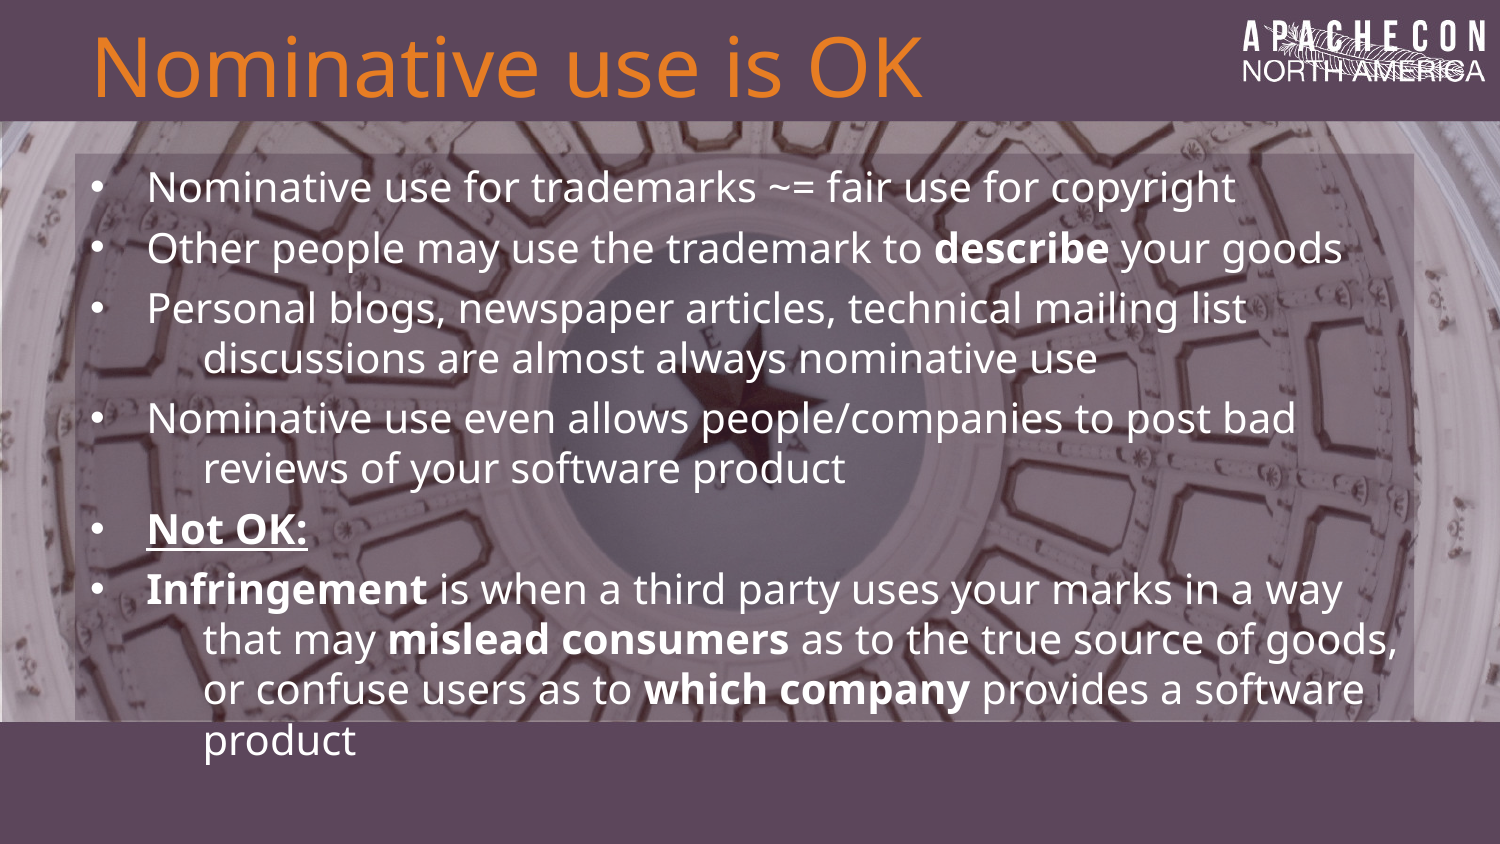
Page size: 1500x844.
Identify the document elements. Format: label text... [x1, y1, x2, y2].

text_box Nominative use is OK [75, 6, 1116, 107]
picture [0, 0, 1500, 844]
text_box Nominative use for trademarks ~= fair use for copyright Other people may use the trademark to describe your goods Personal blogs, newspaper articles, technical mailing list discussions are almost always nominative use Nominative use even allows people/companies to post bad reviews of your software product Not OK: Infringement is when a third party uses your marks in a way that may mislead consumers as to the true source of goods, or confuse users as to which company provides a software product [75, 153, 1415, 721]
